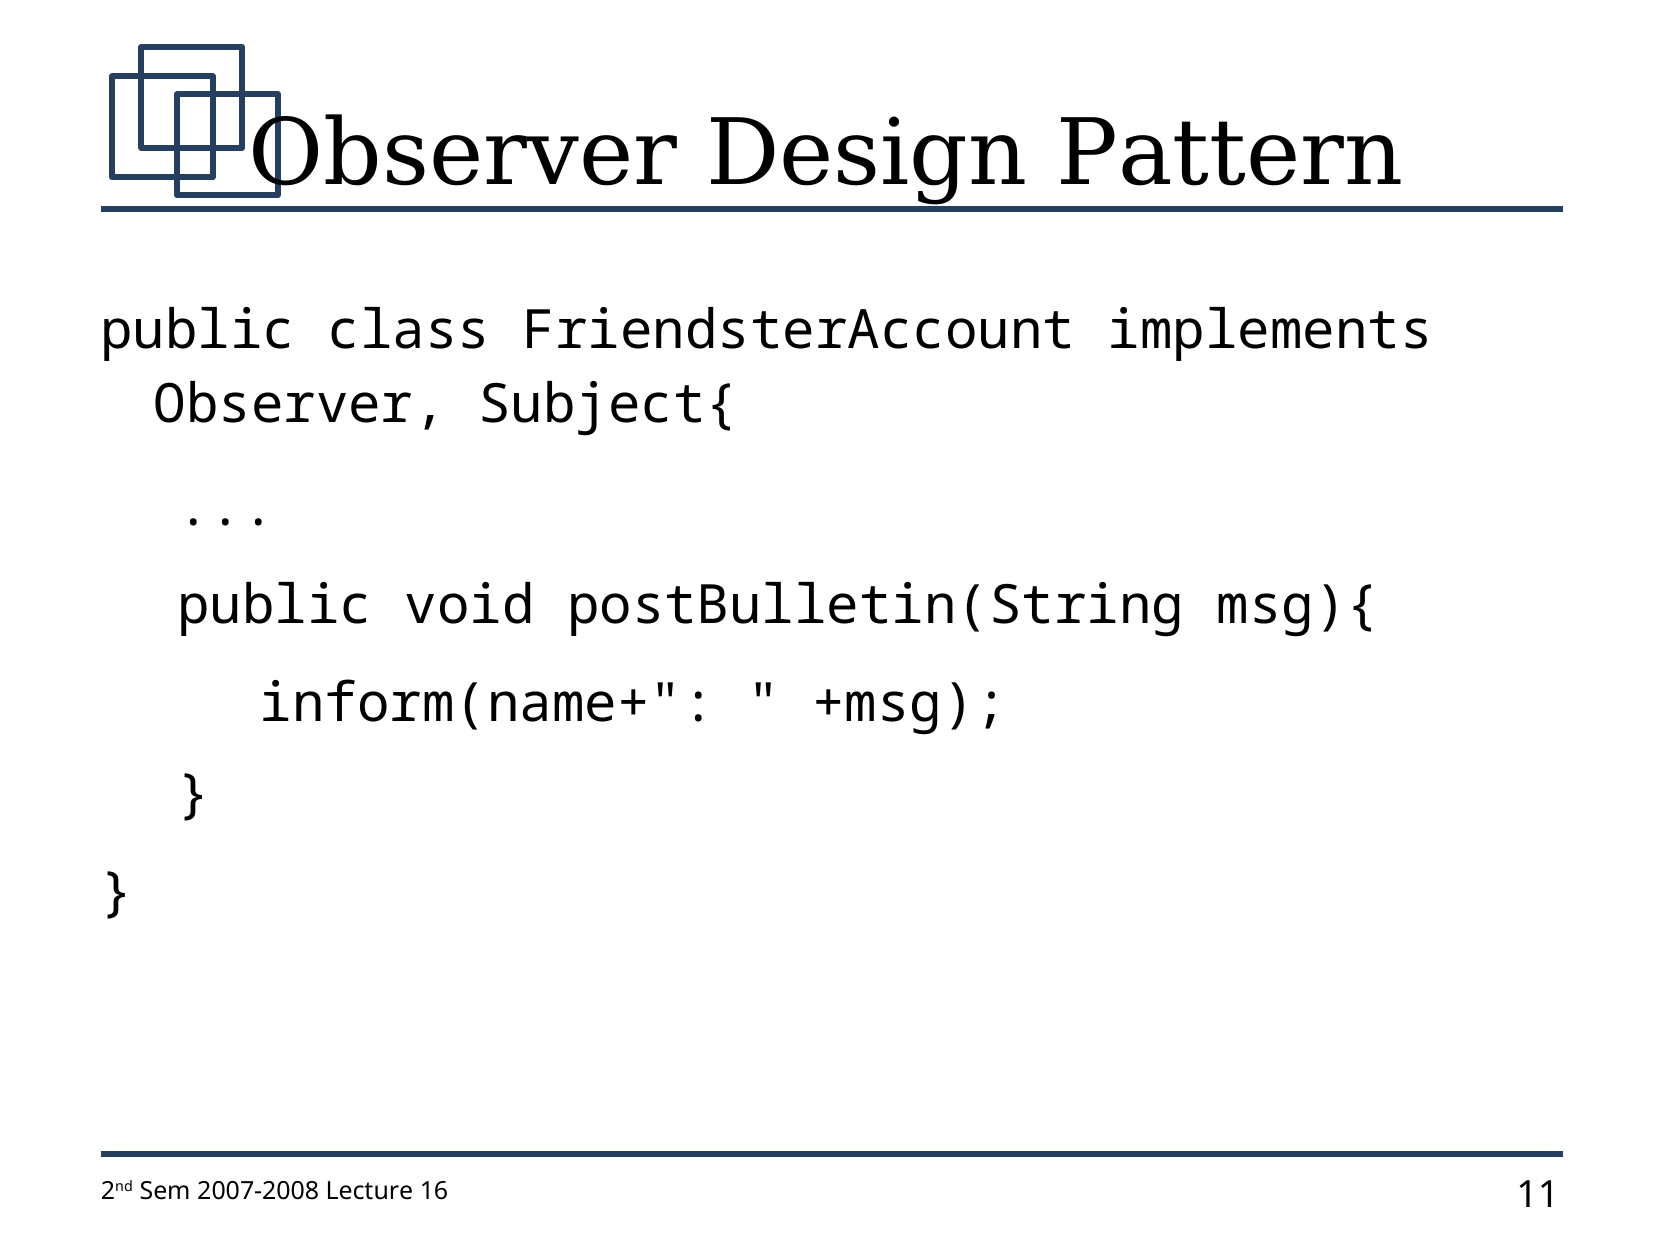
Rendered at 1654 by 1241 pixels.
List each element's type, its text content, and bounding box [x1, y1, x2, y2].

list public class FriendsterAccount implements Observer, Subject{ ... public void postBulletin(String msg){ inform(name+": " +msg); } } [82, 290, 1571, 1109]
title Observer Design Pattern [82, 49, 1571, 257]
